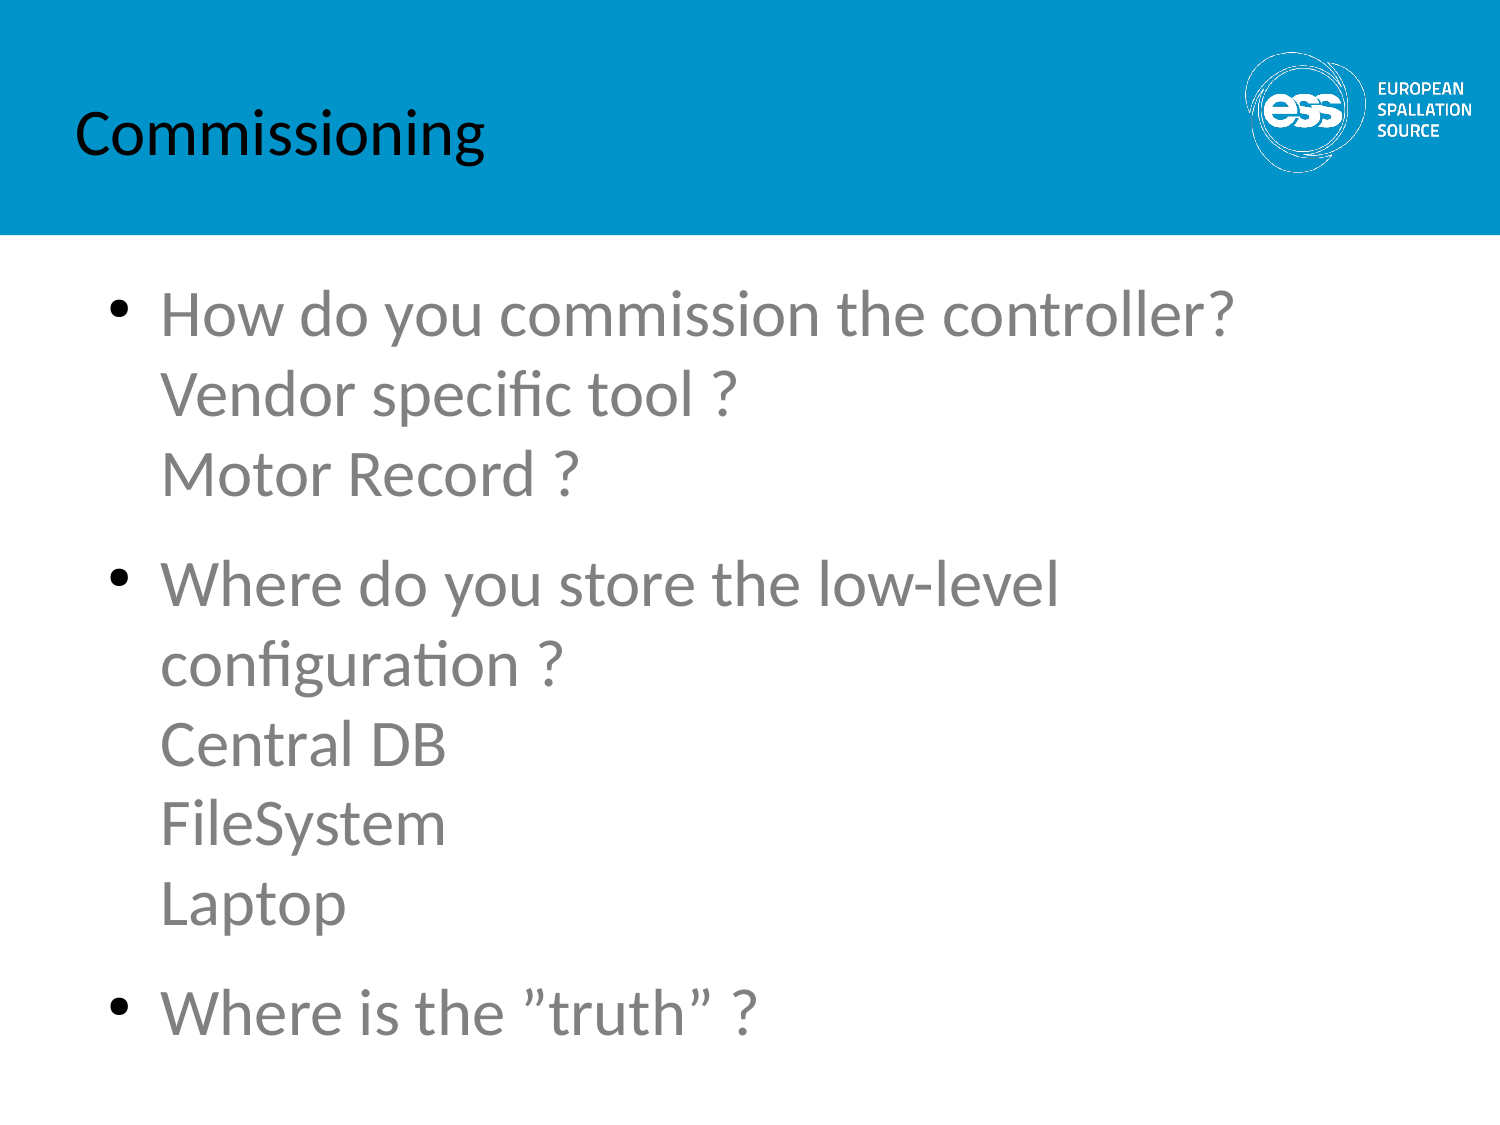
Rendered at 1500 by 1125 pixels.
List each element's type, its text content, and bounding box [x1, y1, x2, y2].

picture [1418, 104, 1423, 115]
title Commissioning [75, 45, 1247, 233]
picture [1389, 104, 1393, 115]
picture [1422, 125, 1428, 134]
picture [1423, 83, 1430, 94]
picture [1436, 104, 1444, 115]
picture [1400, 83, 1407, 94]
picture [1379, 83, 1385, 94]
list How do you commission the controller? Vendor specific tool ? Motor Record ? Where do you store the low-level configuration ? Central DB FileSystem Laptop Where is the ”truth” ? [75, 262, 1426, 1005]
picture [1443, 86, 1450, 93]
picture [1454, 83, 1458, 94]
picture [1409, 104, 1415, 115]
picture [1398, 109, 1406, 115]
picture [1432, 125, 1438, 136]
picture [1264, 94, 1342, 127]
